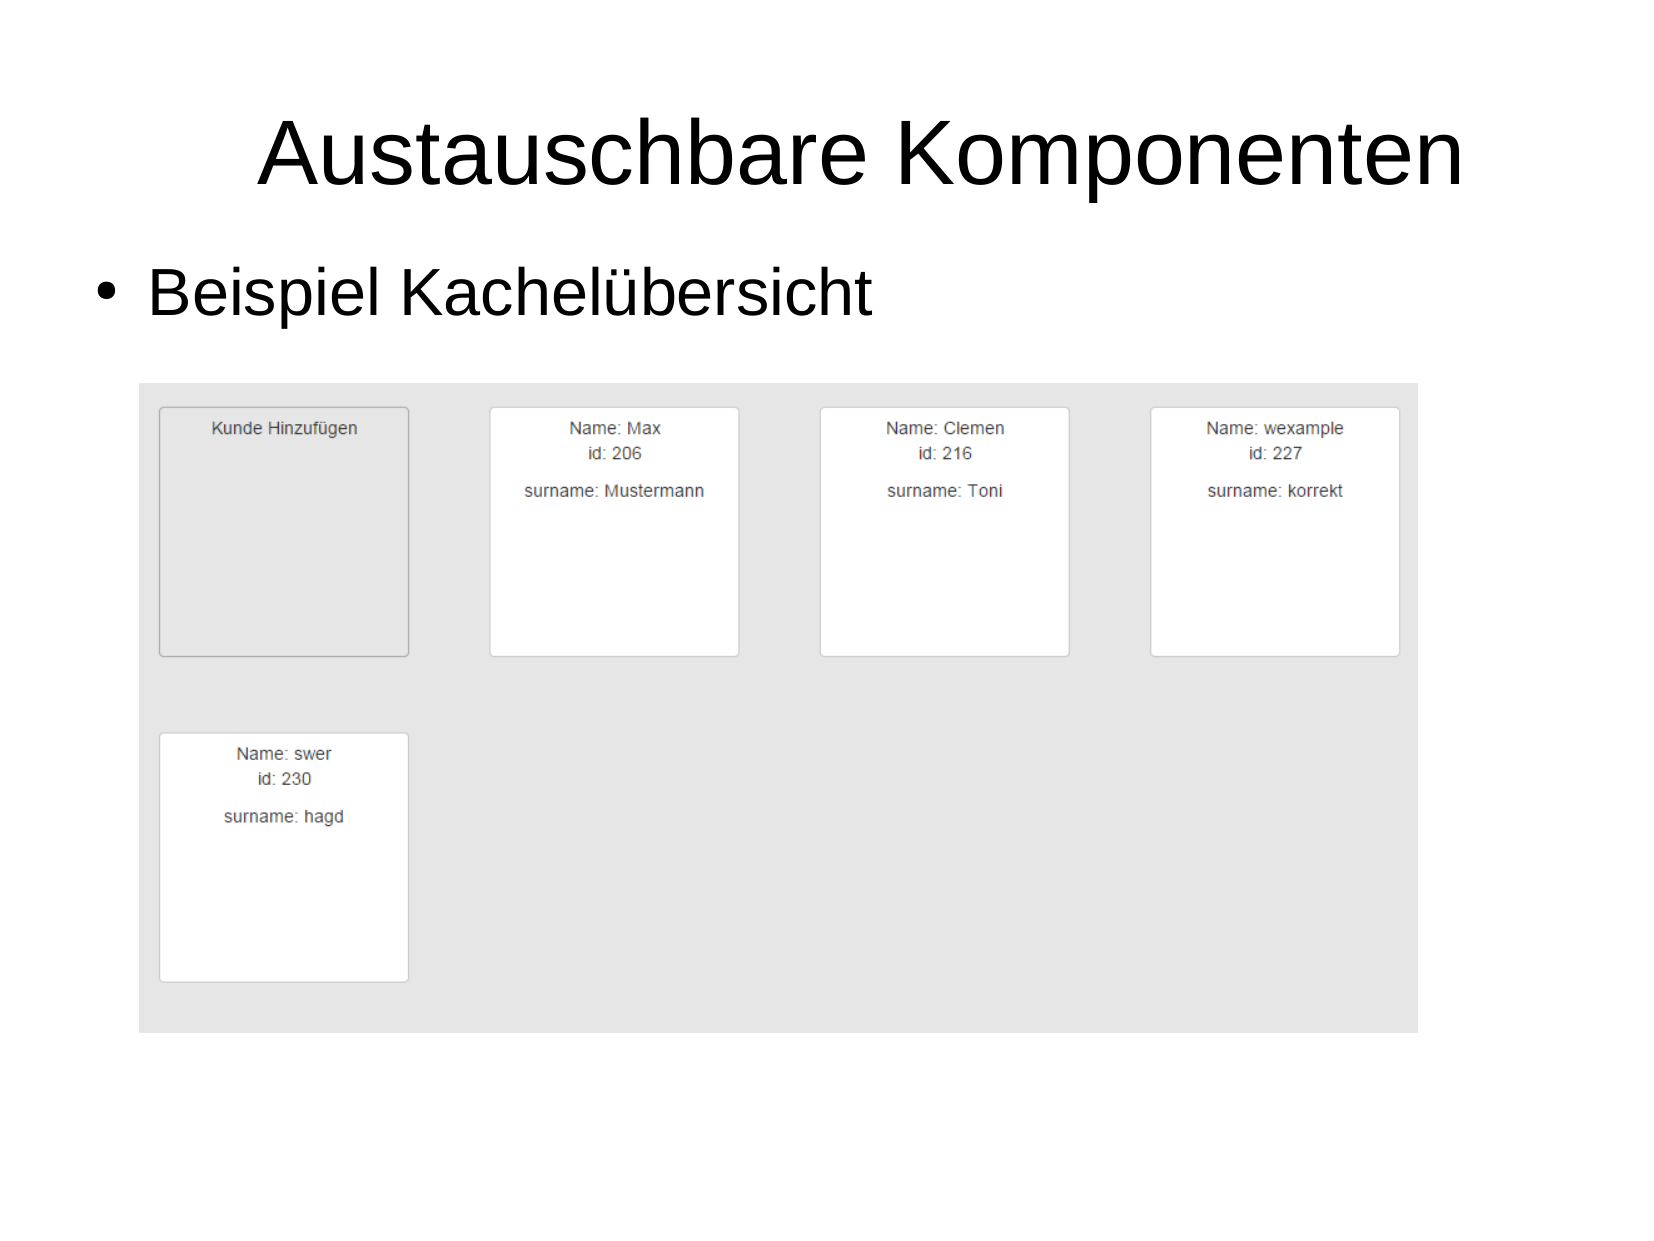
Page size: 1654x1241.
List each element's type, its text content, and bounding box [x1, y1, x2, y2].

title Austauschbare Komponenten [82, 49, 1571, 257]
list Beispiel Kachelübersicht [76, 255, 1565, 975]
picture [139, 383, 1418, 1033]
